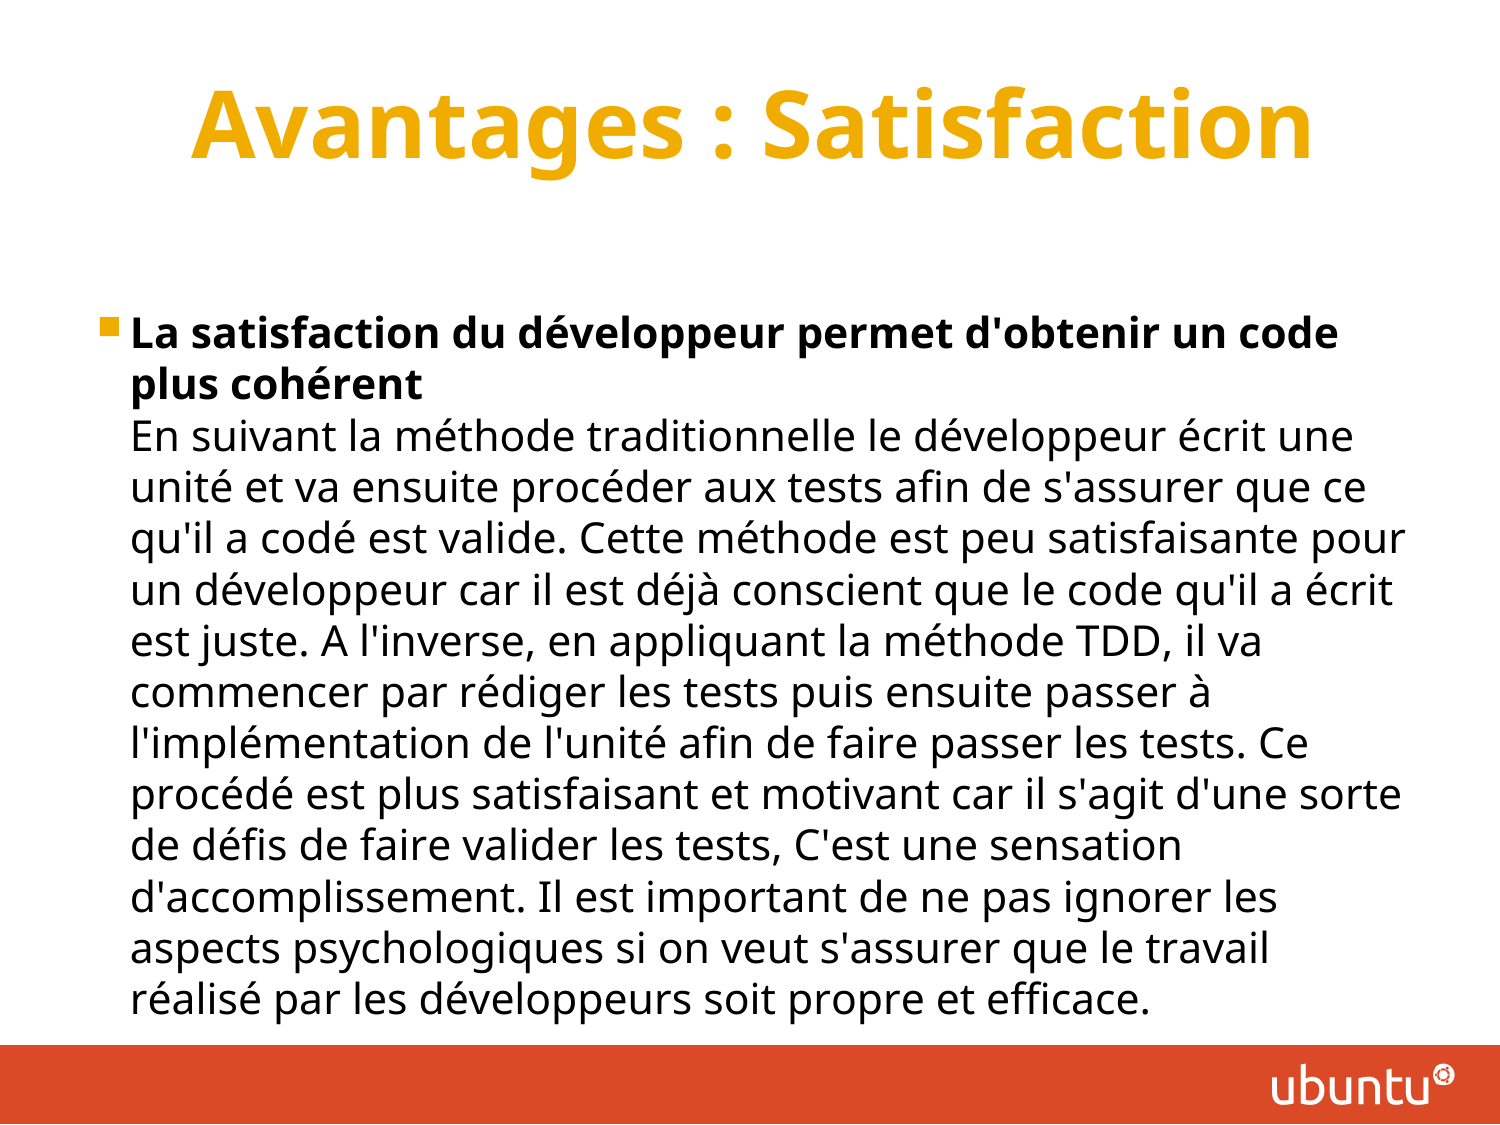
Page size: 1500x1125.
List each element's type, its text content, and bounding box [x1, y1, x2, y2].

picture [0, 1045, 1500, 1124]
title Avantages : Satisfaction [75, 25, 1425, 231]
list La satisfaction du développeur permet d'obtenir un code plus cohérent En suivant la méthode traditionnelle le développeur écrit une unité et va ensuite procéder aux tests afin de s'assurer que ce qu'il a codé est valide. Cette méthode est peu satisfaisante pour un développeur car il est déjà conscient que le code qu'il a écrit est juste. A l'inverse, en appliquant la méthode TDD, il va commencer par rédiger les tests puis ensuite passer à l'implémentation de l'unité afin de faire passer les tests. Ce procédé est plus satisfaisant et motivant car il s'agit d'une sorte de défis de faire valider les tests, C'est une sensation d'accomplissement. Il est important de ne pas ignorer les aspects psychologiques si on veut s'assurer que le travail réalisé par les développeurs soit propre et efficace. [75, 291, 1425, 1050]
